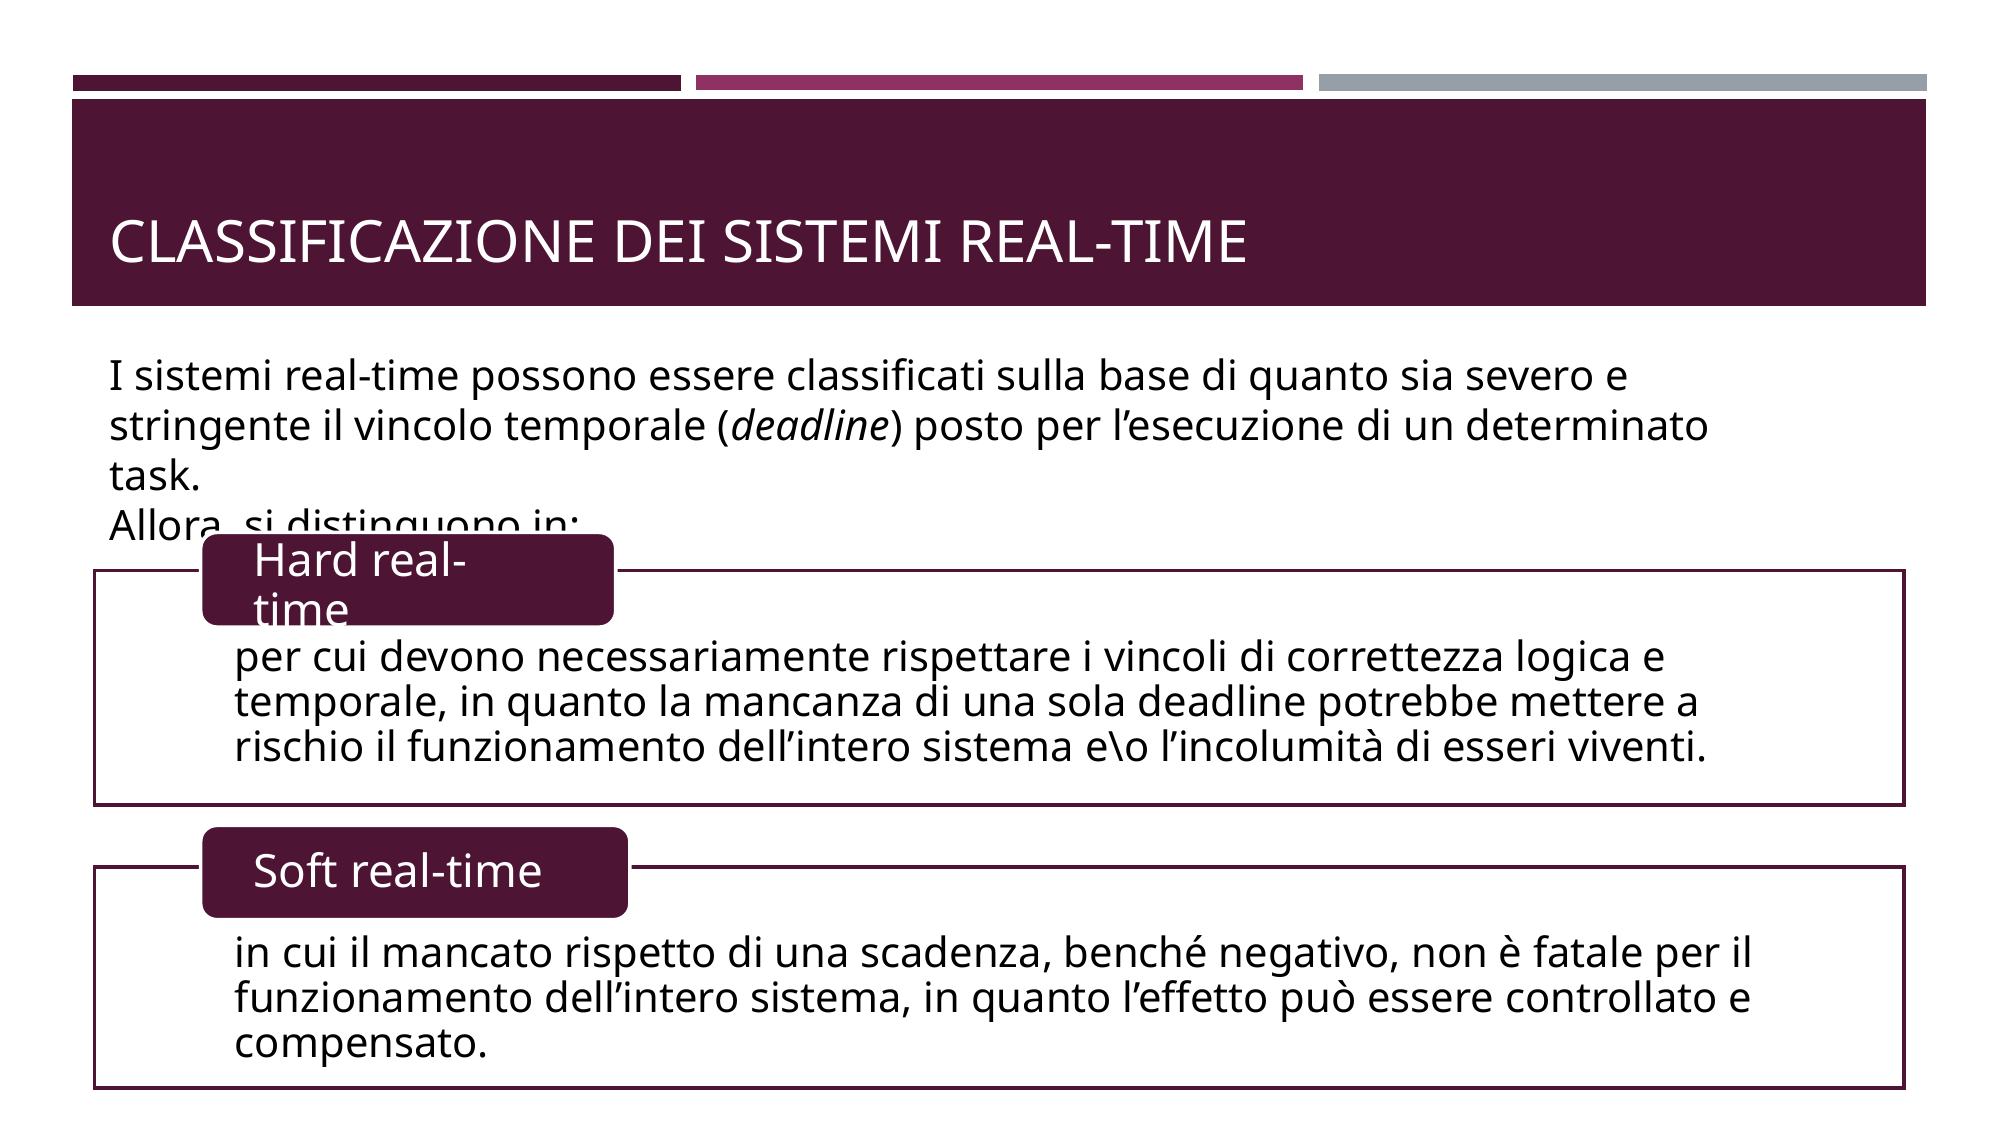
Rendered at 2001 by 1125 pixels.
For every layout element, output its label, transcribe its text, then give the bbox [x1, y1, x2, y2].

text_box Hard real-time [200, 532, 616, 628]
text_box per cui devono necessariamente rispettare i vincoli di correttezza logica e temporale, in quanto la mancanza di una sola deadline potrebbe mettere a rischio il funzionamento dell’intero sistema e\o l’incolumità di esseri viventi. [94, 570, 1904, 805]
title Classificazione dei sistemi real-time [94, 119, 1904, 282]
text_box in cui il mancato rispetto di una scadenza, benché negativo, non è fatale per il funzionamento dell’intero sistema, in quanto l’effetto può essere controllato e compensato. [94, 866, 1904, 1089]
text_box Soft real-time [200, 825, 630, 920]
text_box I sistemi real-time possono essere classificati sulla base di quanto sia severo e stringente il vincolo temporale (deadline) posto per l’esecuzione di un determinato task. Allora, si distinguono in: [94, 341, 1763, 508]
